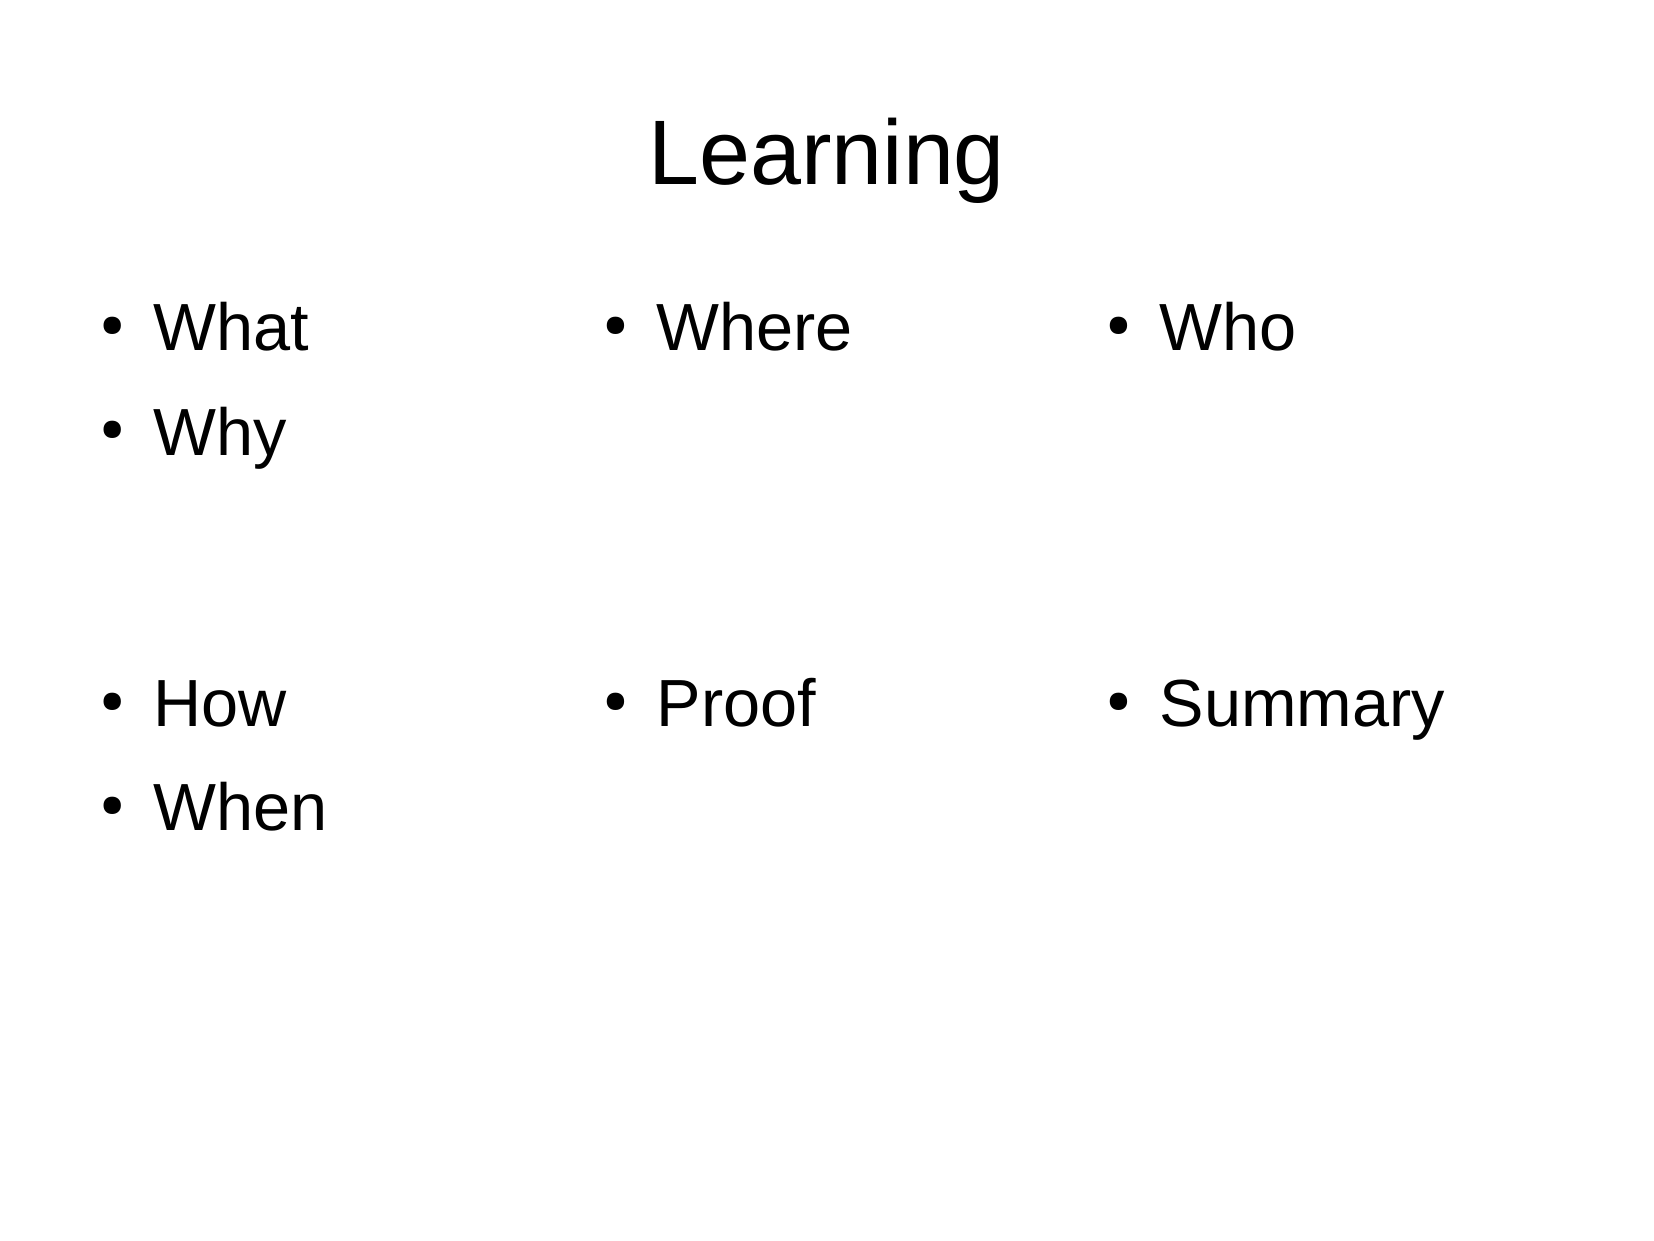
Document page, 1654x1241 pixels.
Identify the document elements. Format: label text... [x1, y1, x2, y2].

list Who [1088, 290, 1569, 634]
list Summary [1088, 665, 1569, 1009]
title Learning [82, 49, 1571, 257]
list Where [585, 290, 1065, 634]
list Proof [585, 665, 1065, 1009]
list How When [82, 665, 562, 1009]
list What Why [82, 290, 1571, 1010]
